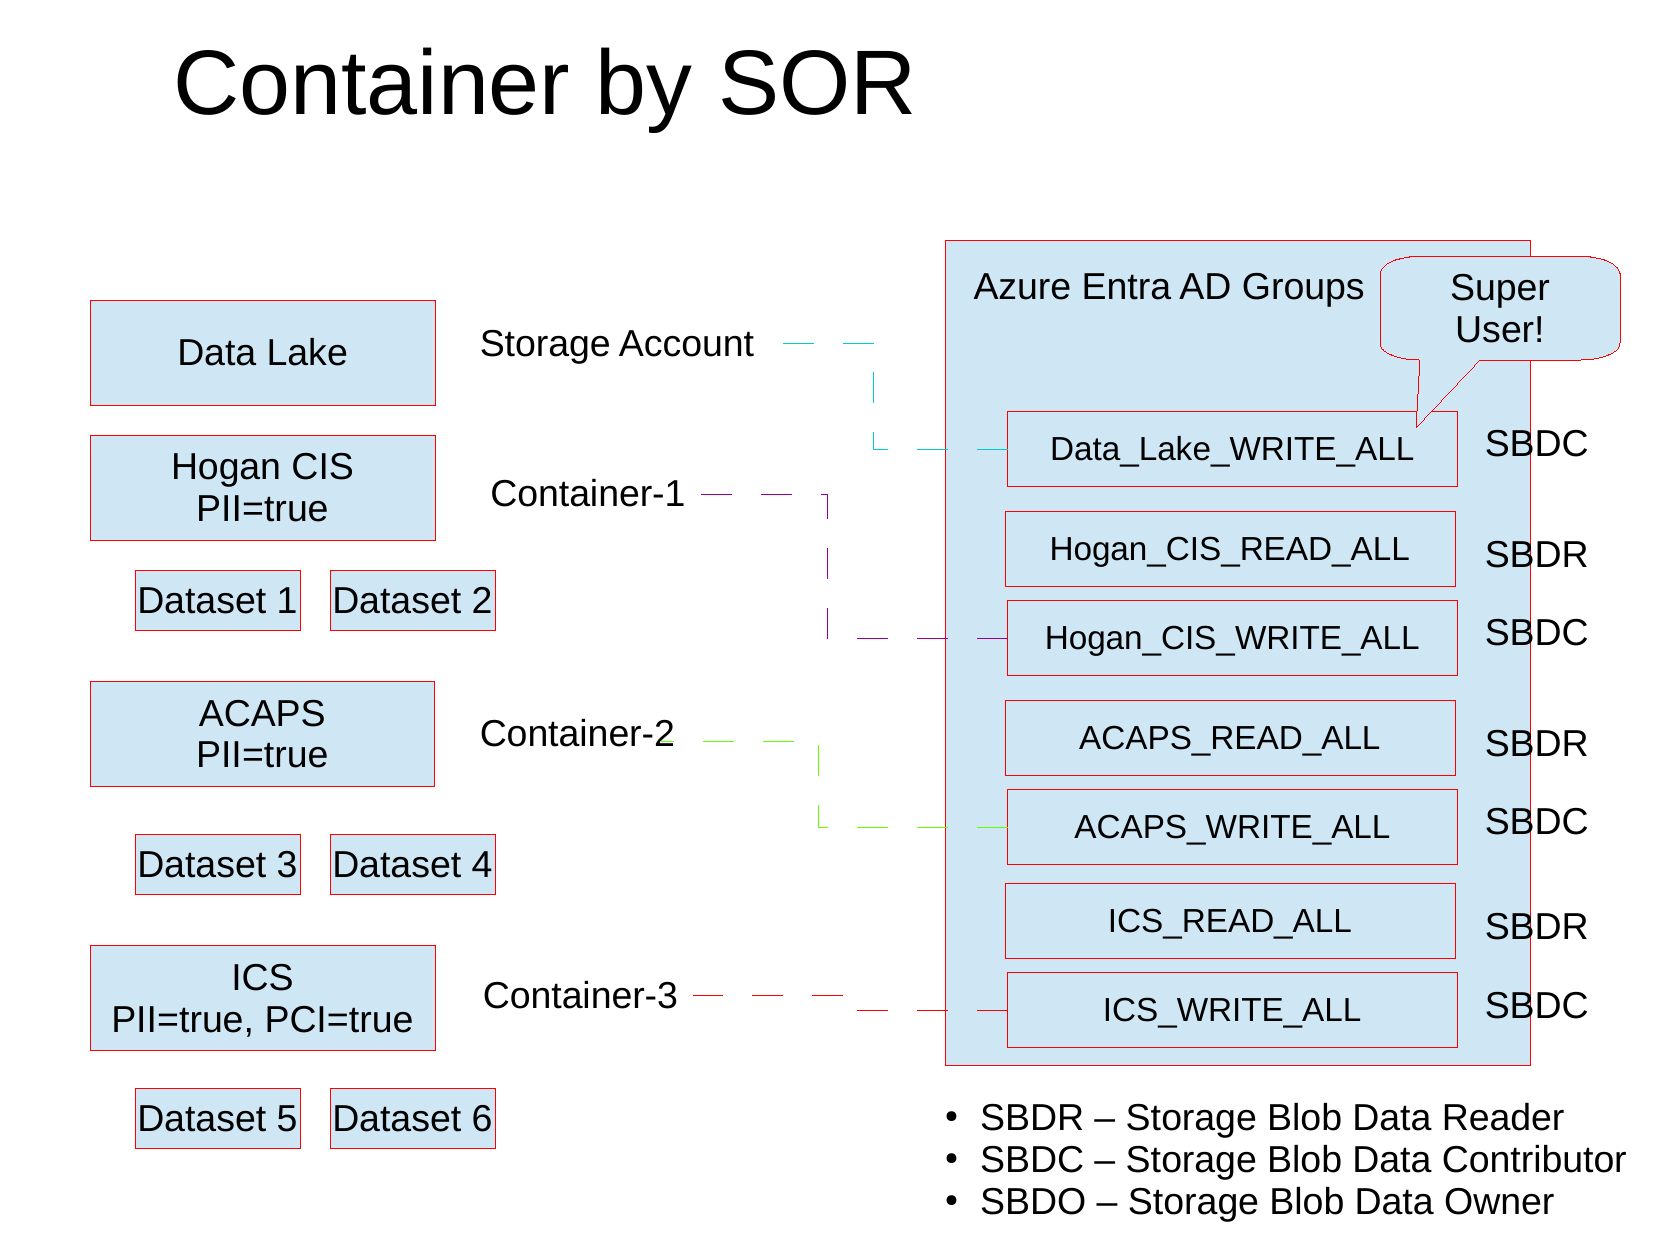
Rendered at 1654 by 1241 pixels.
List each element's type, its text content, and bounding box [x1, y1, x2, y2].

text_box ICS PII=true, PCI=true [90, 945, 436, 1051]
text_box Storage Account [465, 315, 770, 372]
title Container by SOR [30, 30, 1061, 137]
text_box Azure Entra AD Groups [958, 258, 1381, 316]
text_box SBDC [1470, 604, 1604, 662]
text_box Container-3 [468, 966, 694, 1024]
text_box SBDC [1470, 415, 1604, 473]
text_box Dataset 5 [135, 1088, 301, 1149]
text_box Data Lake [90, 300, 436, 406]
text_box Super User! [1380, 256, 1621, 428]
text_box Container-2 [465, 705, 690, 763]
text_box ACAPS_WRITE_ALL [1007, 789, 1458, 865]
text_box SBDR [1470, 715, 1604, 773]
text_box Hogan_CIS_READ_ALL [1005, 511, 1456, 587]
text_box SBDC [1470, 976, 1604, 1034]
text_box Dataset 6 [330, 1088, 496, 1149]
text_box Dataset 3 [135, 834, 301, 895]
text_box Dataset 2 [330, 570, 496, 631]
text_box Dataset 1 [135, 570, 301, 631]
text_box Hogan CIS PII=true [90, 435, 436, 541]
text_box ICS_WRITE_ALL [1007, 972, 1458, 1048]
text_box ACAPS_READ_ALL [1005, 700, 1456, 776]
text_box ACAPS PII=true [90, 681, 435, 787]
text_box SBDR [1470, 526, 1604, 584]
text_box Dataset 4 [330, 834, 496, 895]
text_box SBDC [1470, 793, 1604, 851]
text_box Container-1 [475, 465, 701, 522]
text_box Data_Lake_WRITE_ALL [1007, 411, 1458, 487]
text_box Hogan_CIS_WRITE_ALL [1007, 600, 1458, 676]
text_box ICS_READ_ALL [1005, 883, 1456, 959]
text_box [945, 240, 1531, 1066]
text_box SBDR – Storage Blob Data Reader SBDC – Storage Blob Data Contributor SBDO – Storage Blob Data Owner [930, 1089, 1644, 1231]
text_box SBDR [1470, 898, 1604, 956]
